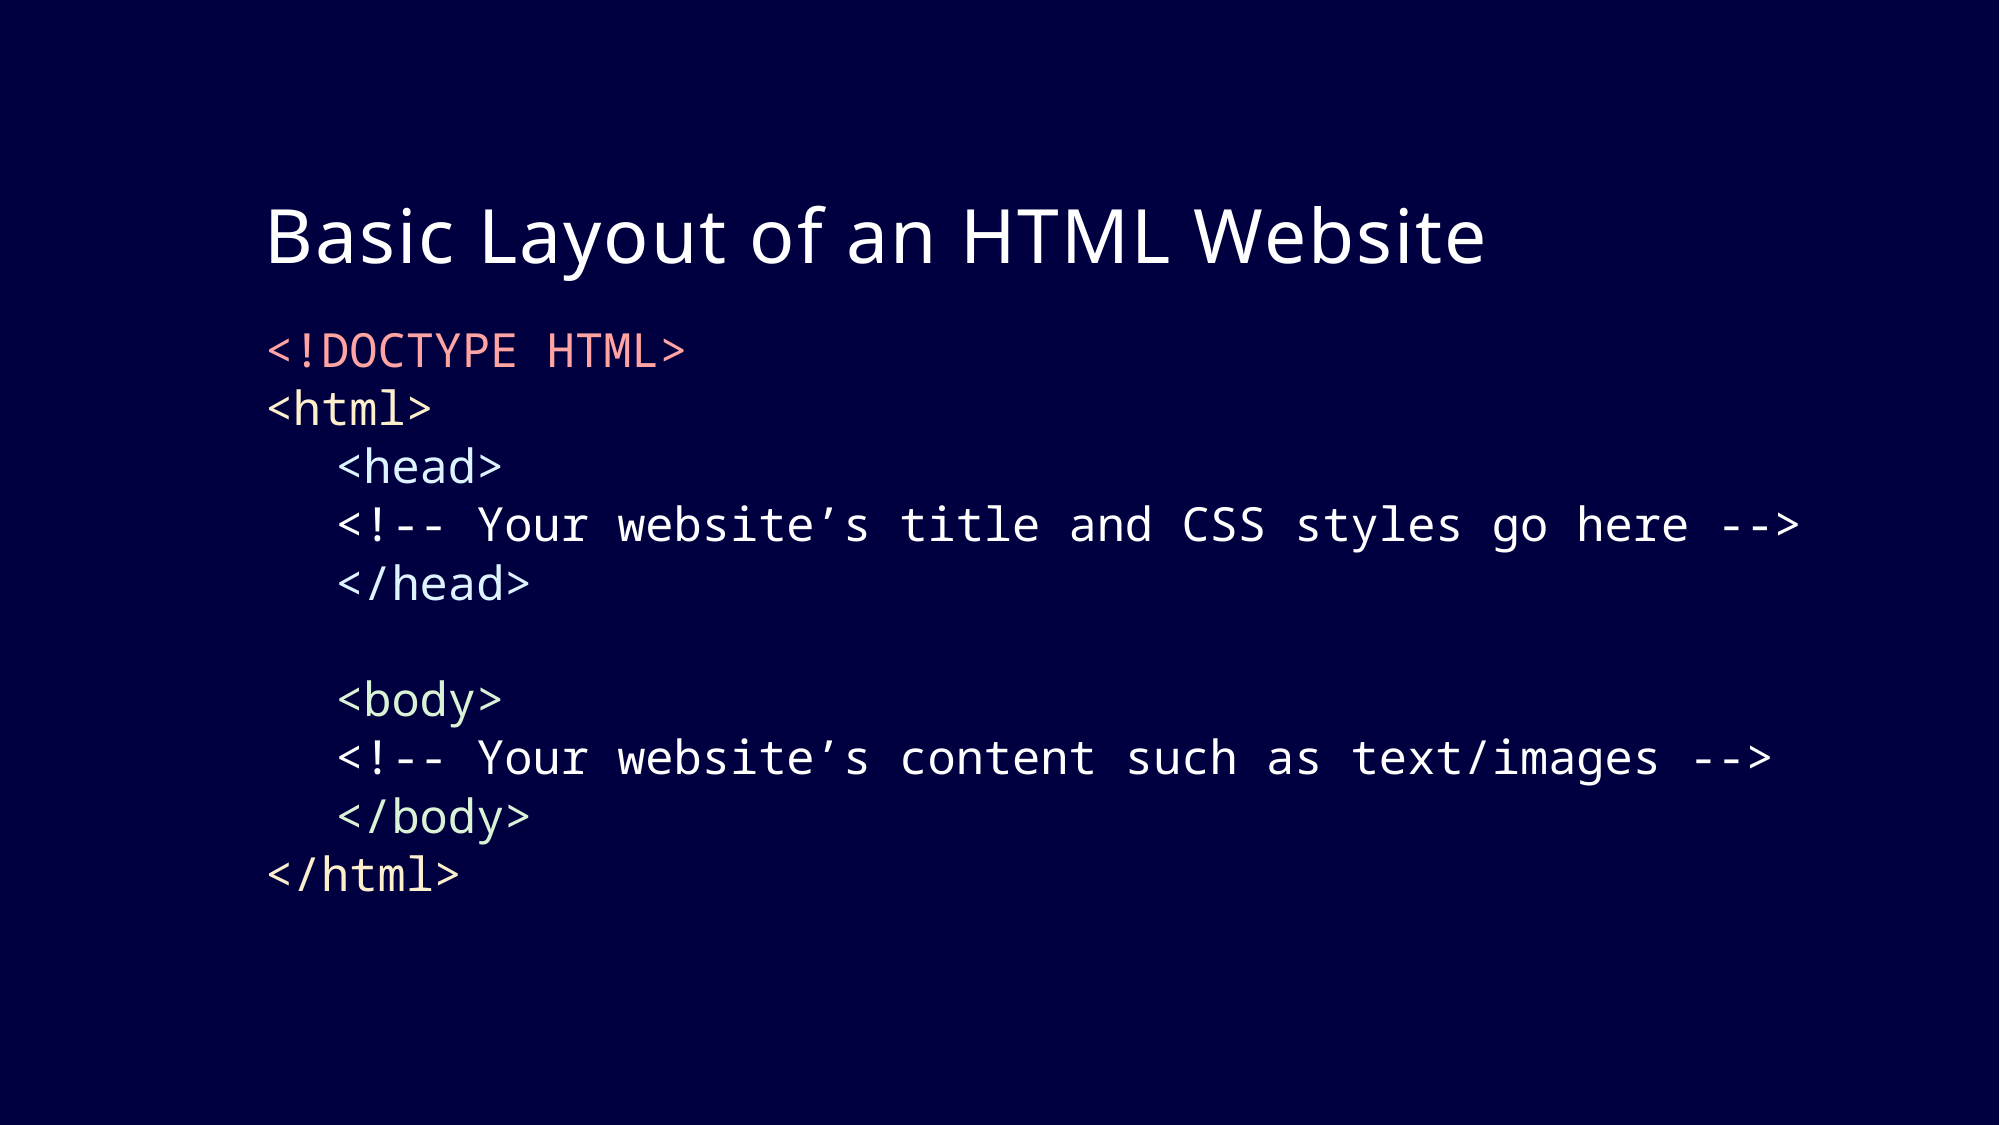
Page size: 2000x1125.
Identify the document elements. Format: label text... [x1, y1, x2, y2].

title Basic Layout of an HTML Website [249, 62, 1750, 288]
list <!DOCTYPE HTML> <html> <head> <!-- Your website’s title and CSS styles go here --> </head> <body> <!-- Your website’s content such as text/images --> </body> </html> [249, 312, 1925, 988]
